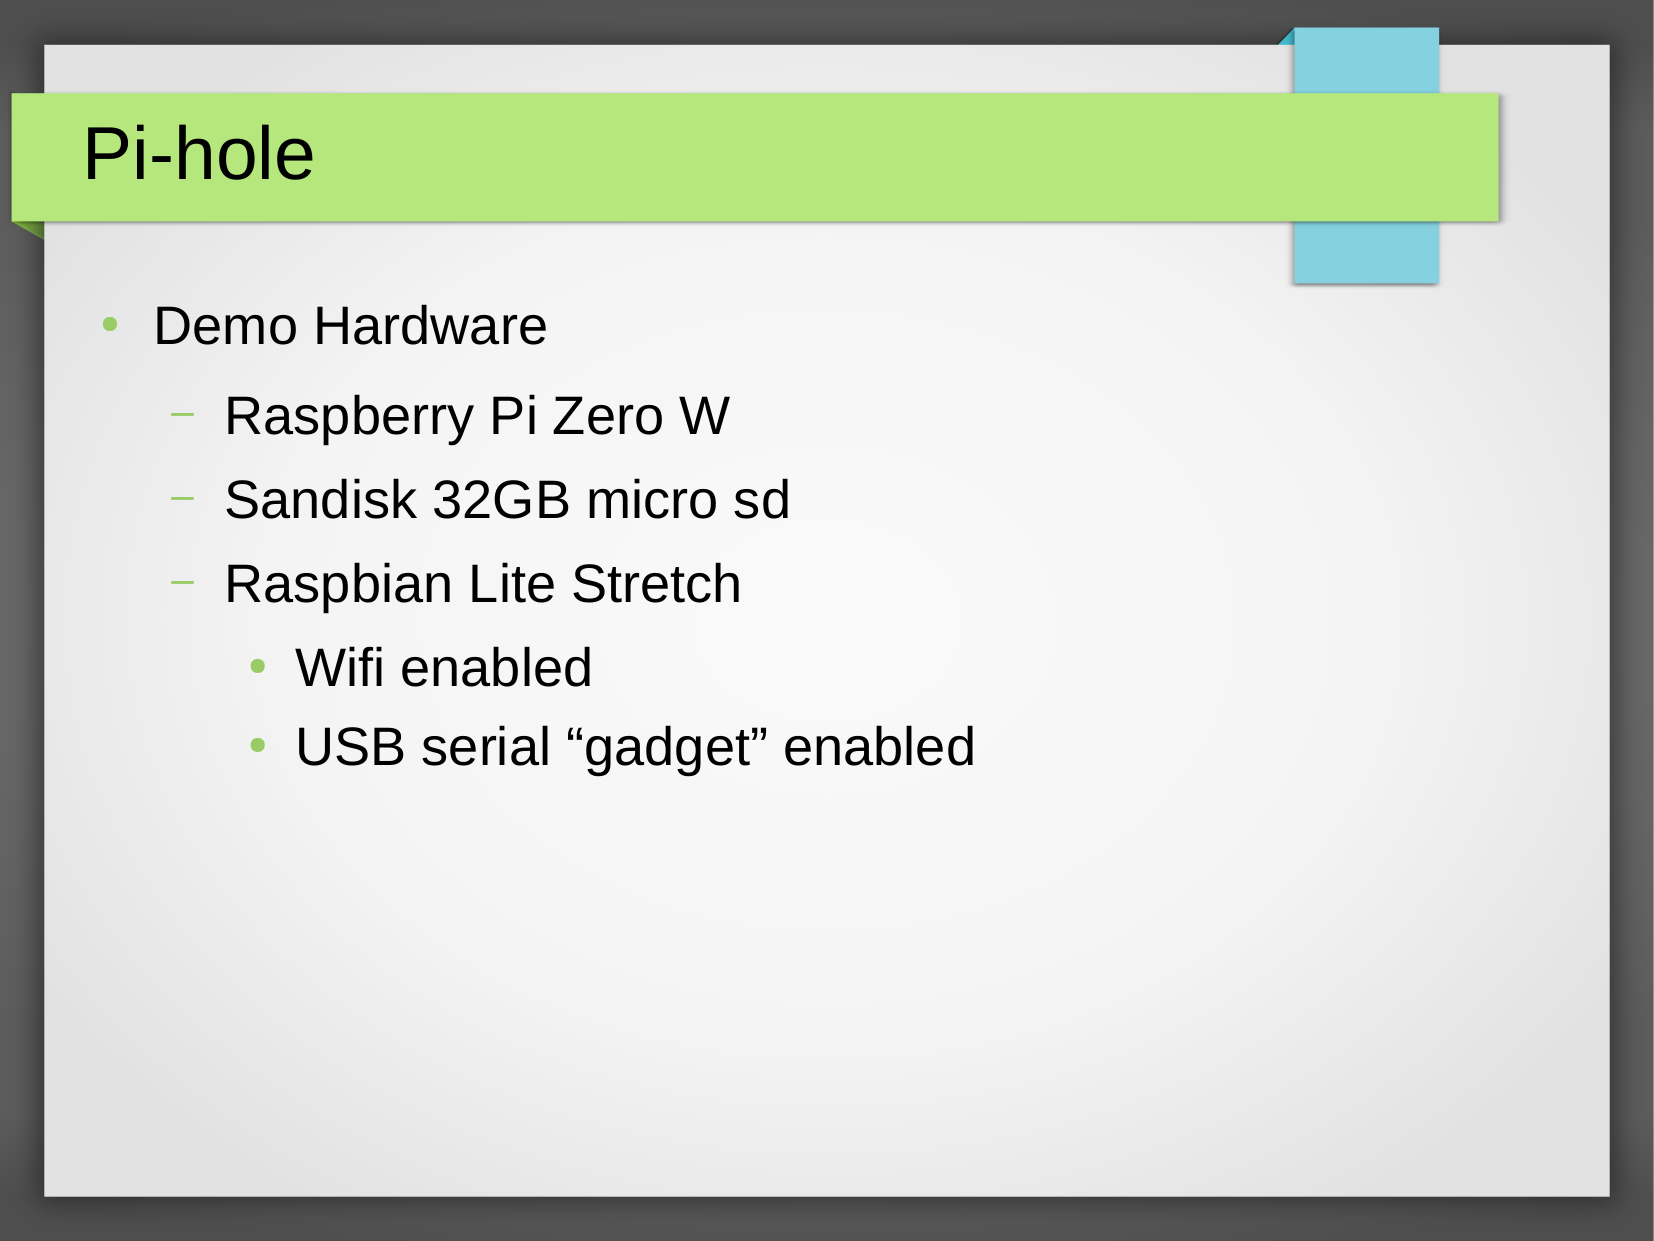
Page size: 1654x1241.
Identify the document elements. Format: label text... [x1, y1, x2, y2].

list Demo Hardware Raspberry Pi Zero W Sandisk 32GB micro sd Raspbian Lite Stretch Wifi enabled USB serial “gadget” enabled [82, 295, 1571, 1015]
title Pi-hole [82, 94, 1264, 213]
picture [0, 0, 1654, 1241]
